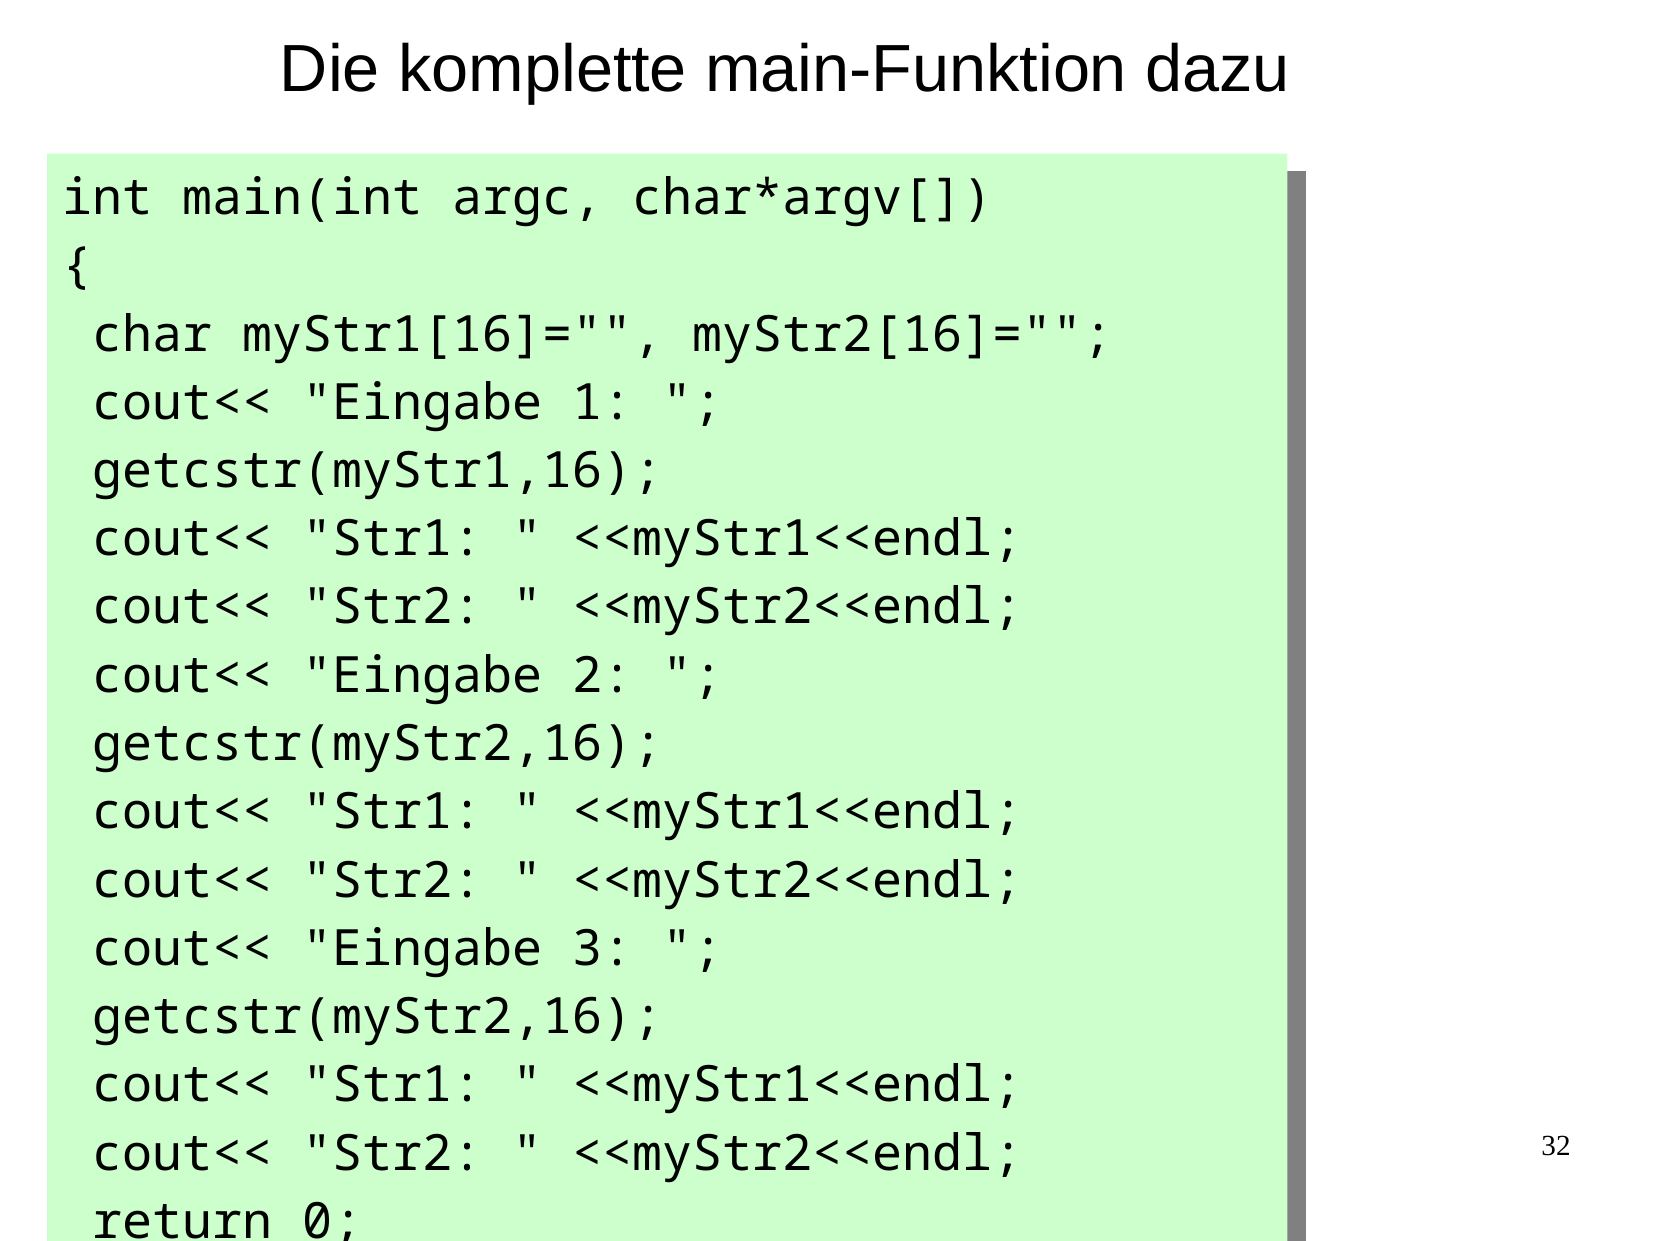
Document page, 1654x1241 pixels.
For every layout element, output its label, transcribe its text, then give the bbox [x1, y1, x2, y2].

text_box int main(int argc, char*argv[]) { char myStr1[16]="", myStr2[16]=""; cout<< "Eingabe 1: "; getcstr(myStr1,16); cout<< "Str1: " <<myStr1<<endl; cout<< "Str2: " <<myStr2<<endl; cout<< "Eingabe 2: "; getcstr(myStr2,16); cout<< "Str1: " <<myStr1<<endl; cout<< "Str2: " <<myStr2<<endl; cout<< "Eingabe 3: "; getcstr(myStr2,16); cout<< "Str1: " <<myStr1<<endl; cout<< "Str2: " <<myStr2<<endl; return 0; } [47, 153, 1288, 1164]
text_box Die komplette main-Funktion dazu [70, 23, 1501, 114]
